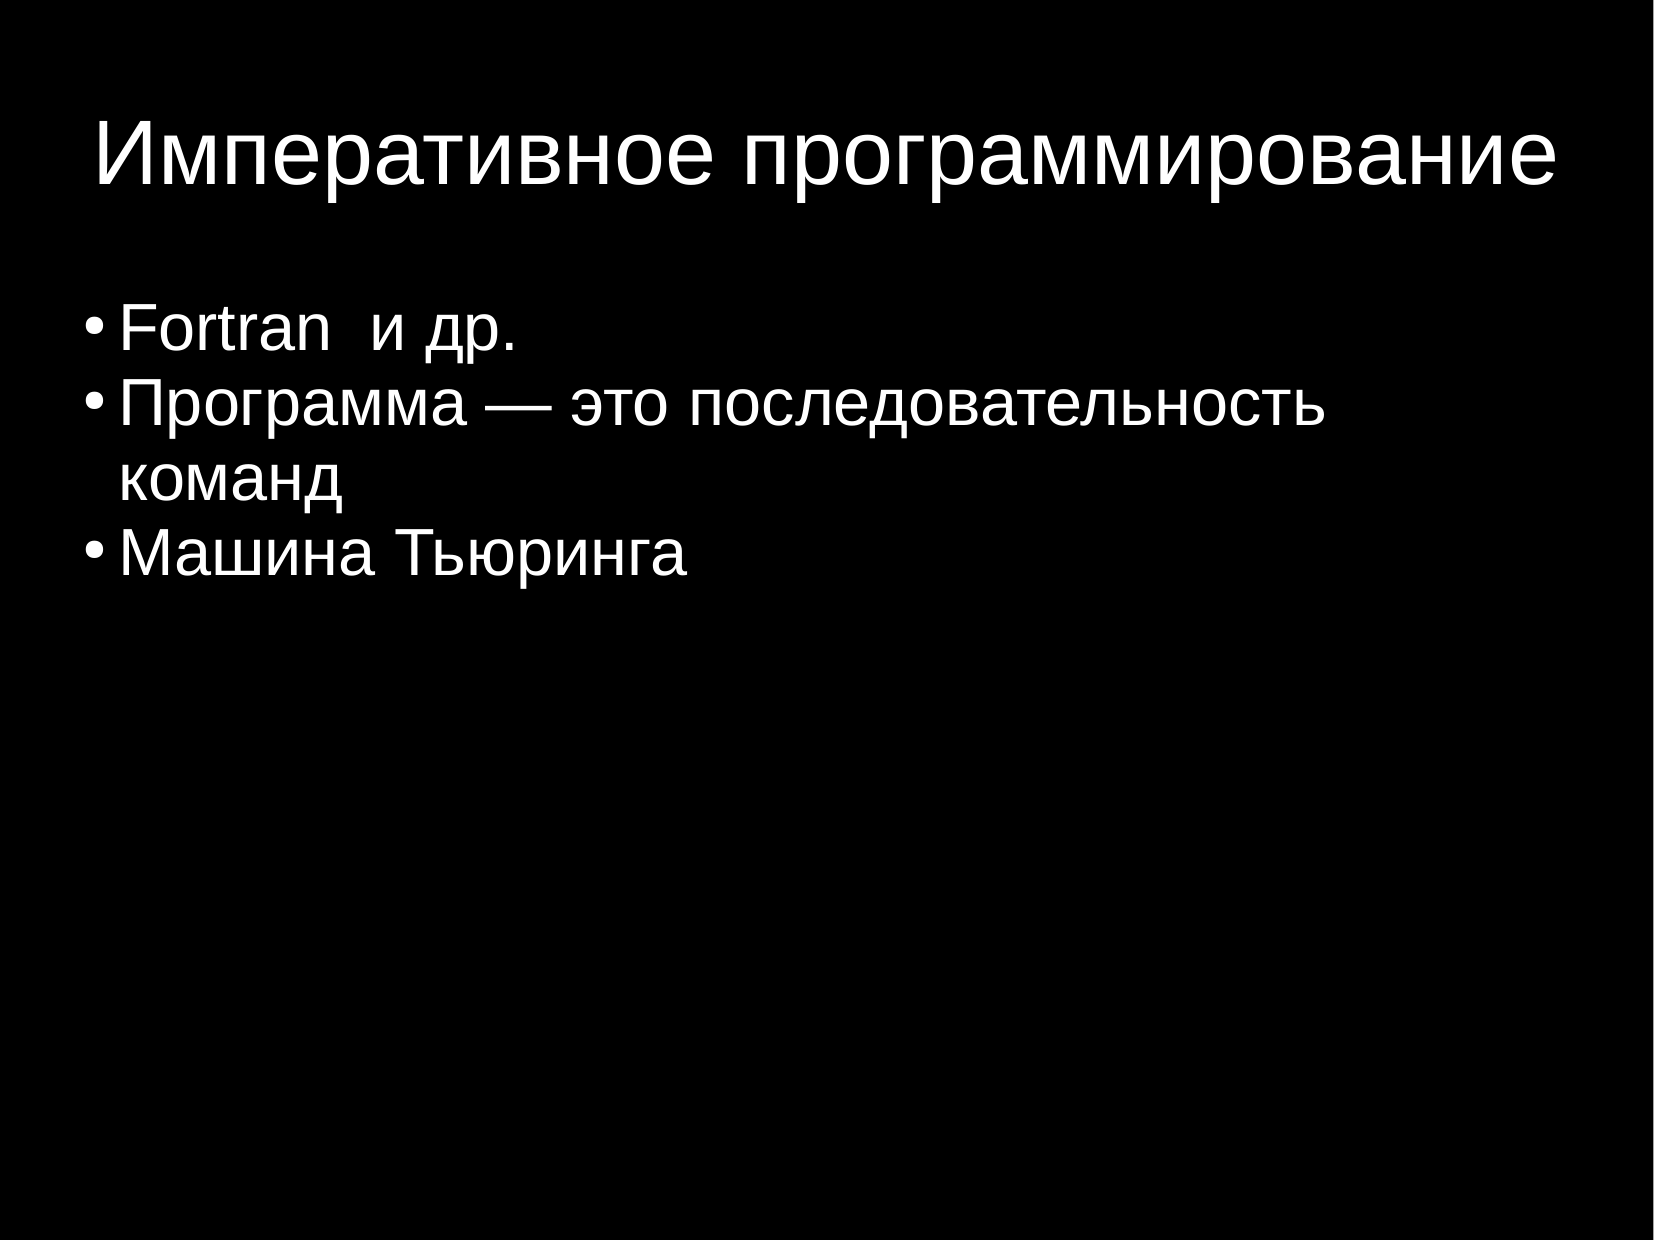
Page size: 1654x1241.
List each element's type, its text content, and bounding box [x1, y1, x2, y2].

subtitle Fortran и др. Программа — это последовательность команд Машина Тьюринга [82, 290, 1571, 1010]
title Императивное программирование [82, 49, 1571, 257]
